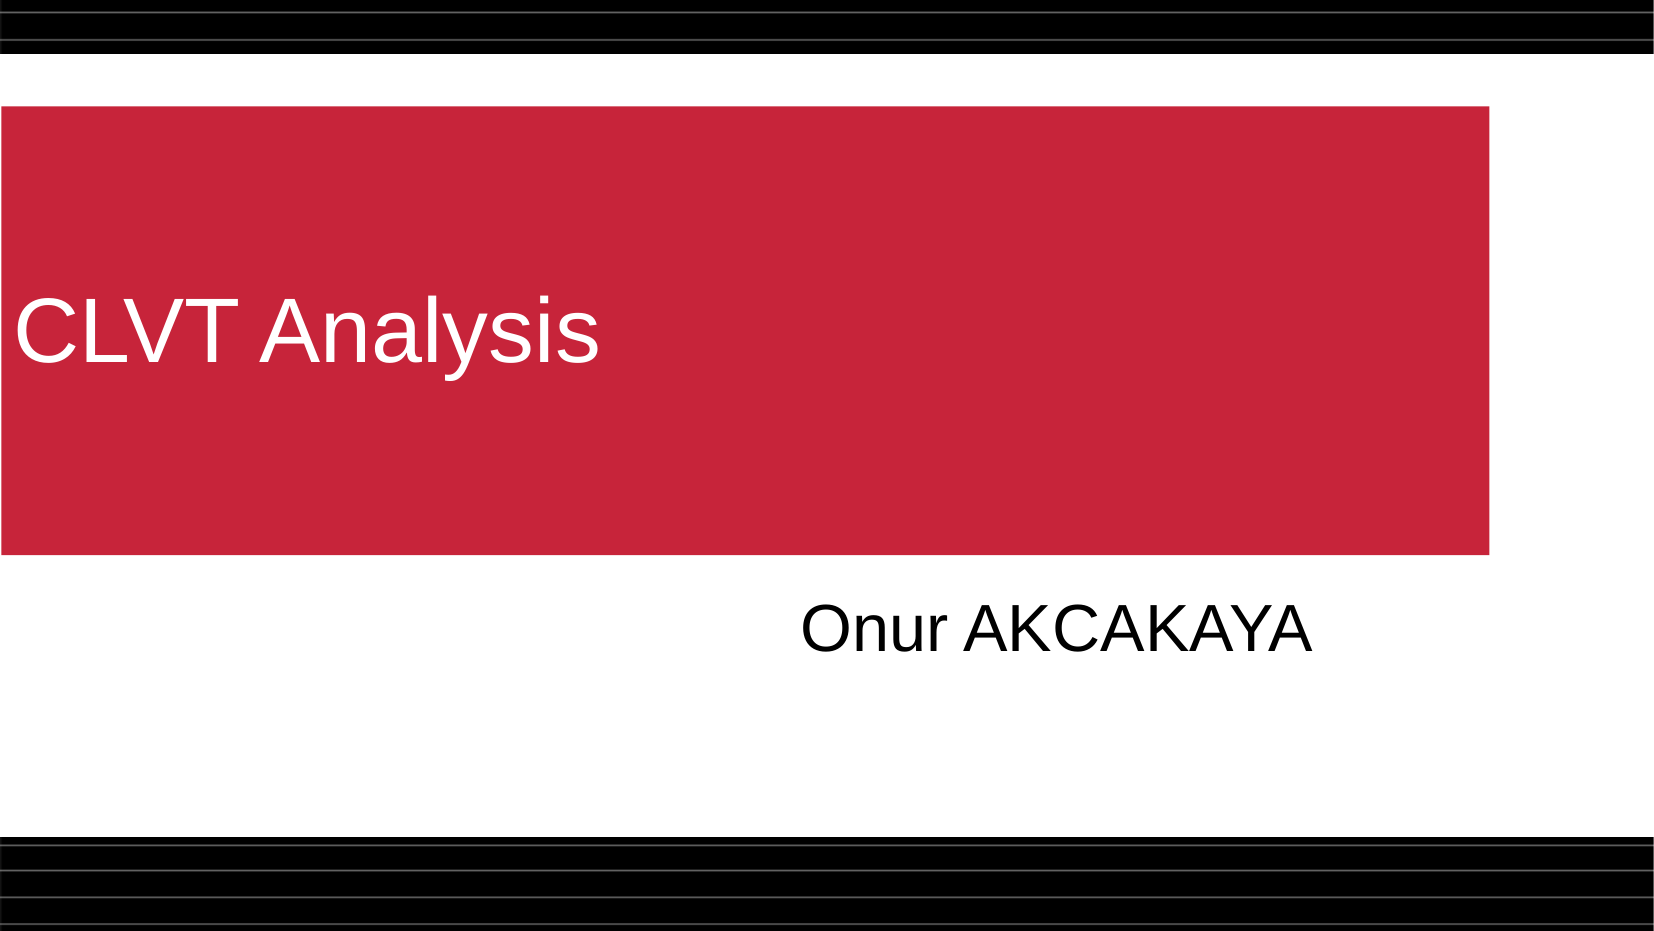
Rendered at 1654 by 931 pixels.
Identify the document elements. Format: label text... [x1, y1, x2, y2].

picture [0, 0, 1654, 54]
subtitle Onur AKCAKAYA [625, 590, 1489, 804]
picture [0, 837, 1654, 931]
title CLVT Analysis [1, 106, 1490, 556]
